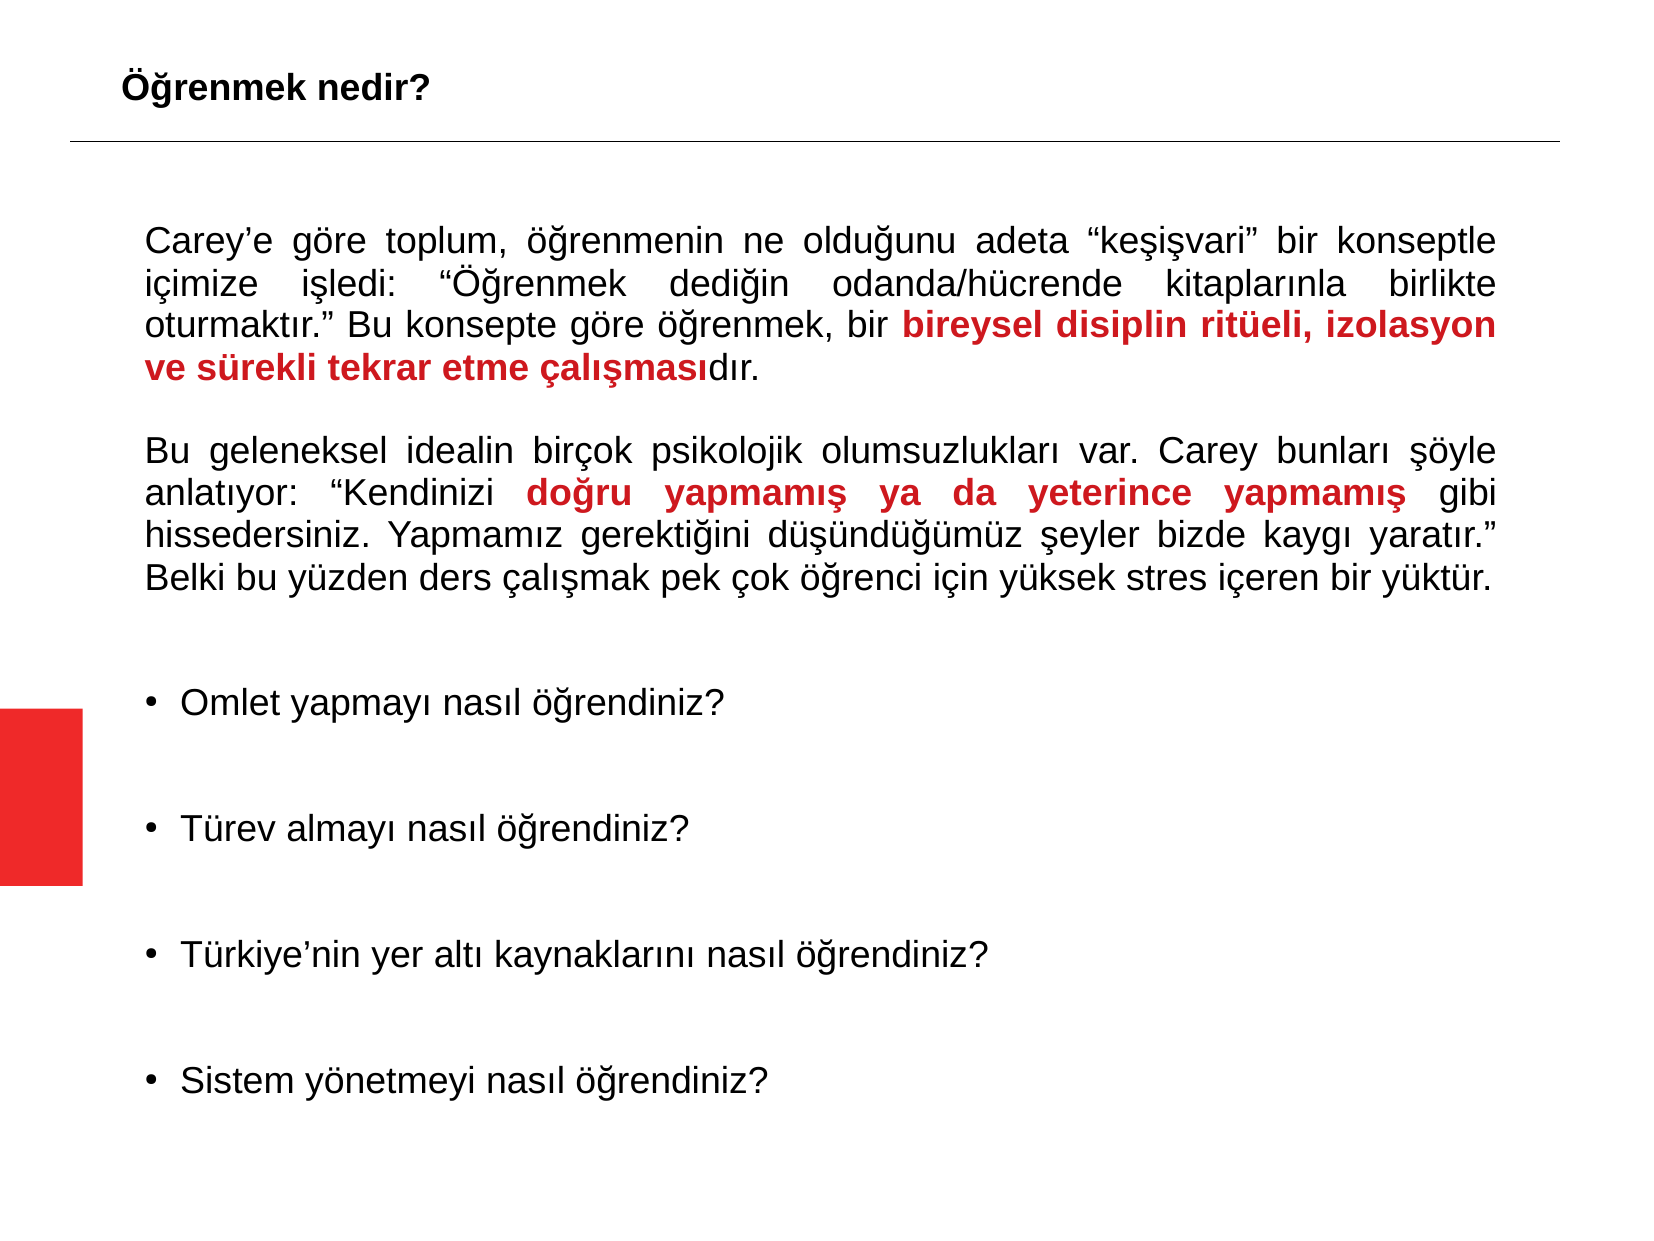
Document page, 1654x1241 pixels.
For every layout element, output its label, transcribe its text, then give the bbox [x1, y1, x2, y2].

text_box Carey’e göre toplum, öğrenmenin ne olduğunu adeta “keşişvari” bir konseptle içimize işledi: “Öğrenmek dediğin odanda/hücrende kitaplarınla birlikte oturmaktır.” Bu konsepte göre öğrenmek, bir bireysel disiplin ritüeli, izolasyon ve sürekli tekrar etme çalışmasıdır. Bu geleneksel idealin birçok psikolojik olumsuzlukları var. Carey bunları şöyle anlatıyor: “Kendinizi doğru yapmamış ya da yeterince yapmamış gibi hissedersiniz. Yapmamız gerektiğini düşündüğümüz şeyler bizde kaygı yaratır.” Belki bu yüzden ders çalışmak pek çok öğrenci için yüksek stres içeren bir yüktür. Omlet yapmayı nasıl öğrendiniz? Türev almayı nasıl öğrendiniz? Türkiye’nin yer altı kaynaklarını nasıl öğrendiniz? Sistem yönetmeyi nasıl öğrendiniz? [129, 212, 1512, 1110]
text_box Öğrenmek nedir? [106, 59, 1536, 116]
